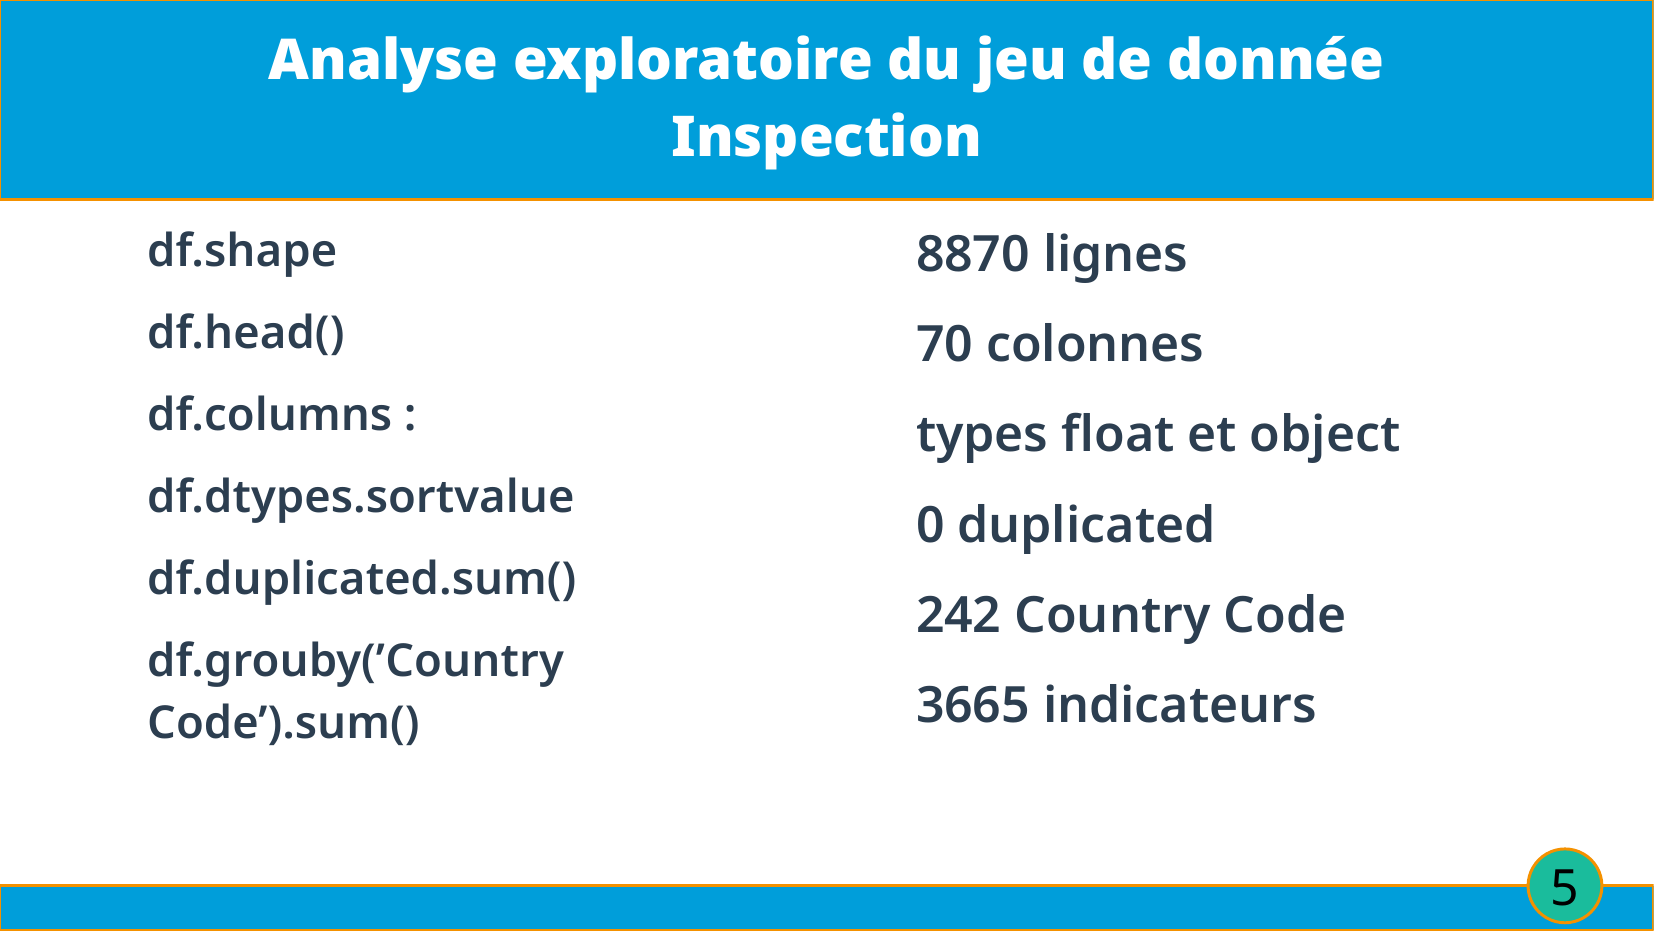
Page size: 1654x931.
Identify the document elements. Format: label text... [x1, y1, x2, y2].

list 8870 lignes 70 colonnes types float et object 0 duplicated 242 Country Code 3665 indicateurs [845, 217, 1572, 758]
list df.shape df.head() df.columns : df.dtypes.sortvalue df.duplicated.sum() df.grouby(’Country Code’).sum() [82, 217, 809, 758]
title Analyse exploratoire du jeu de donnée Inspection [59, 37, 1595, 155]
